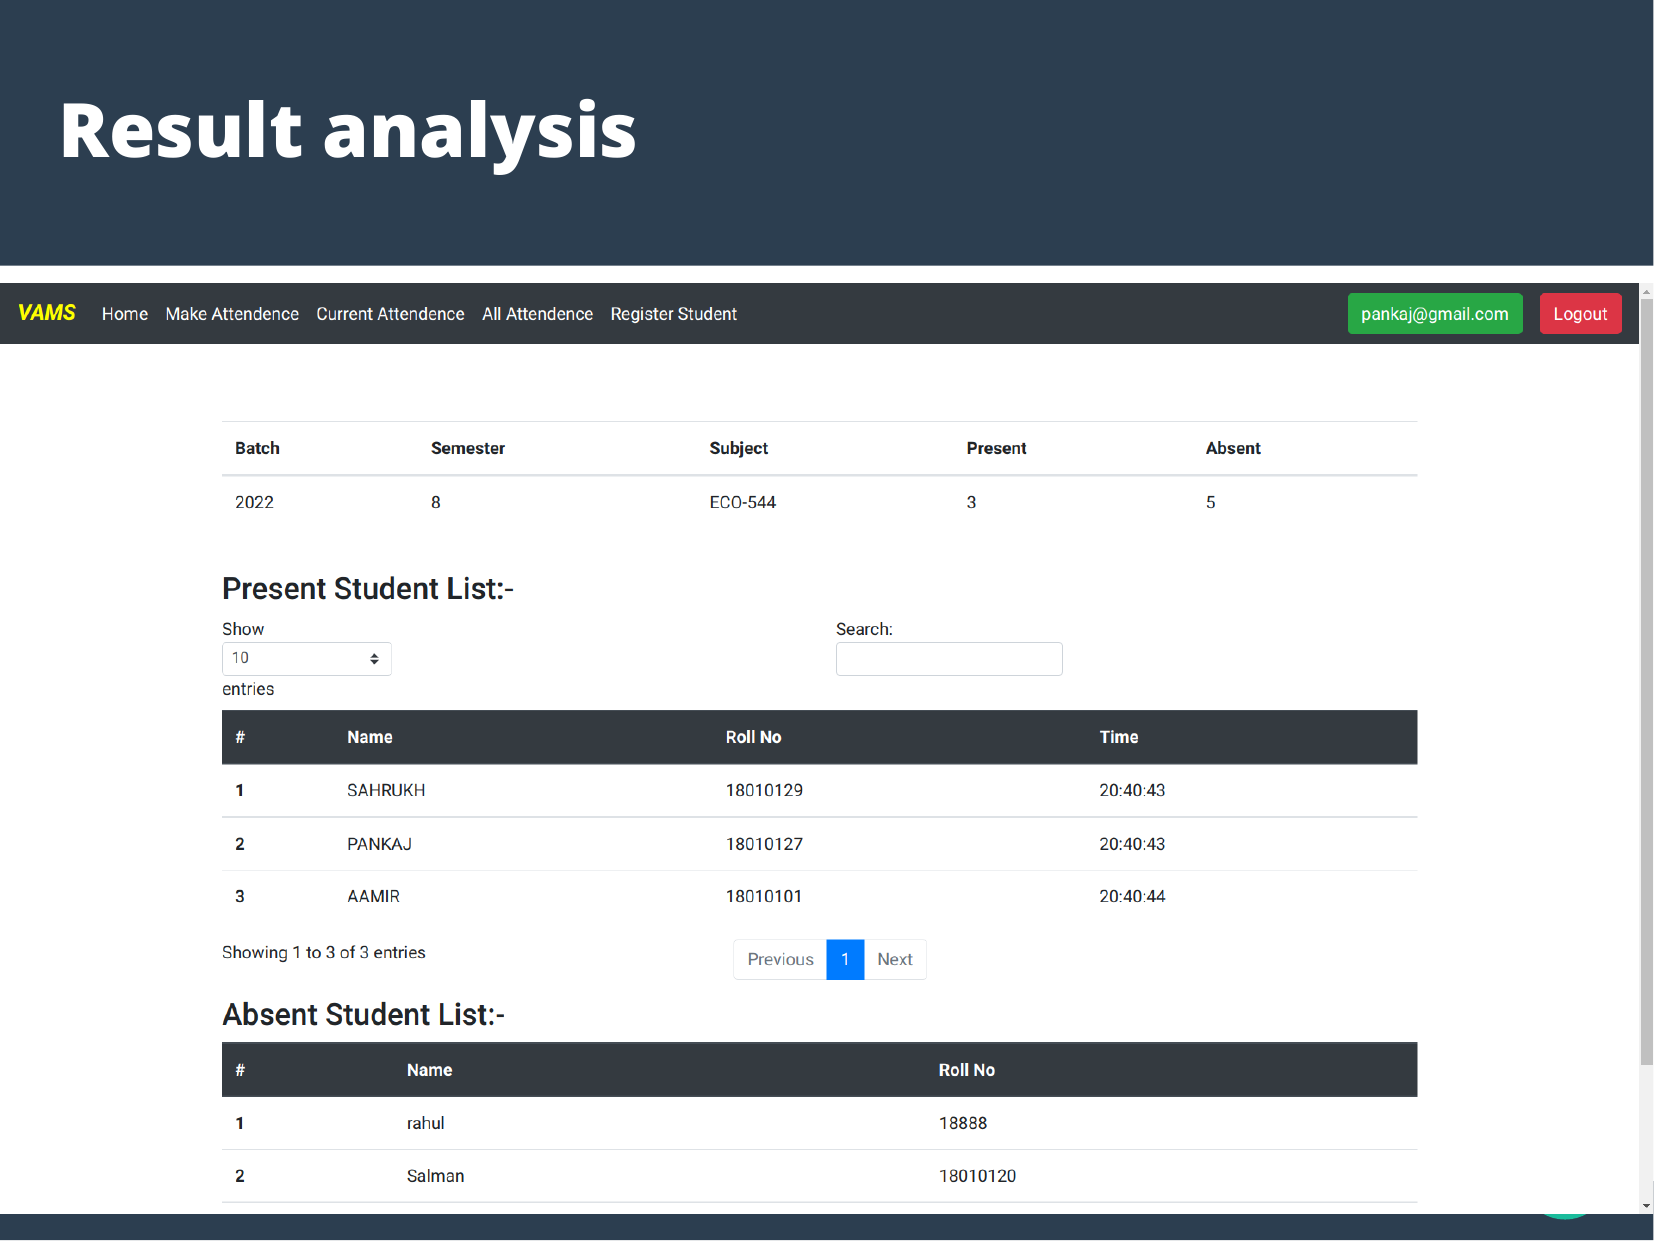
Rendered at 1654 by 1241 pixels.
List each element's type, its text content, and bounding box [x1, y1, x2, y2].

title Result analysis [59, 49, 1595, 207]
picture [0, 283, 1654, 1214]
